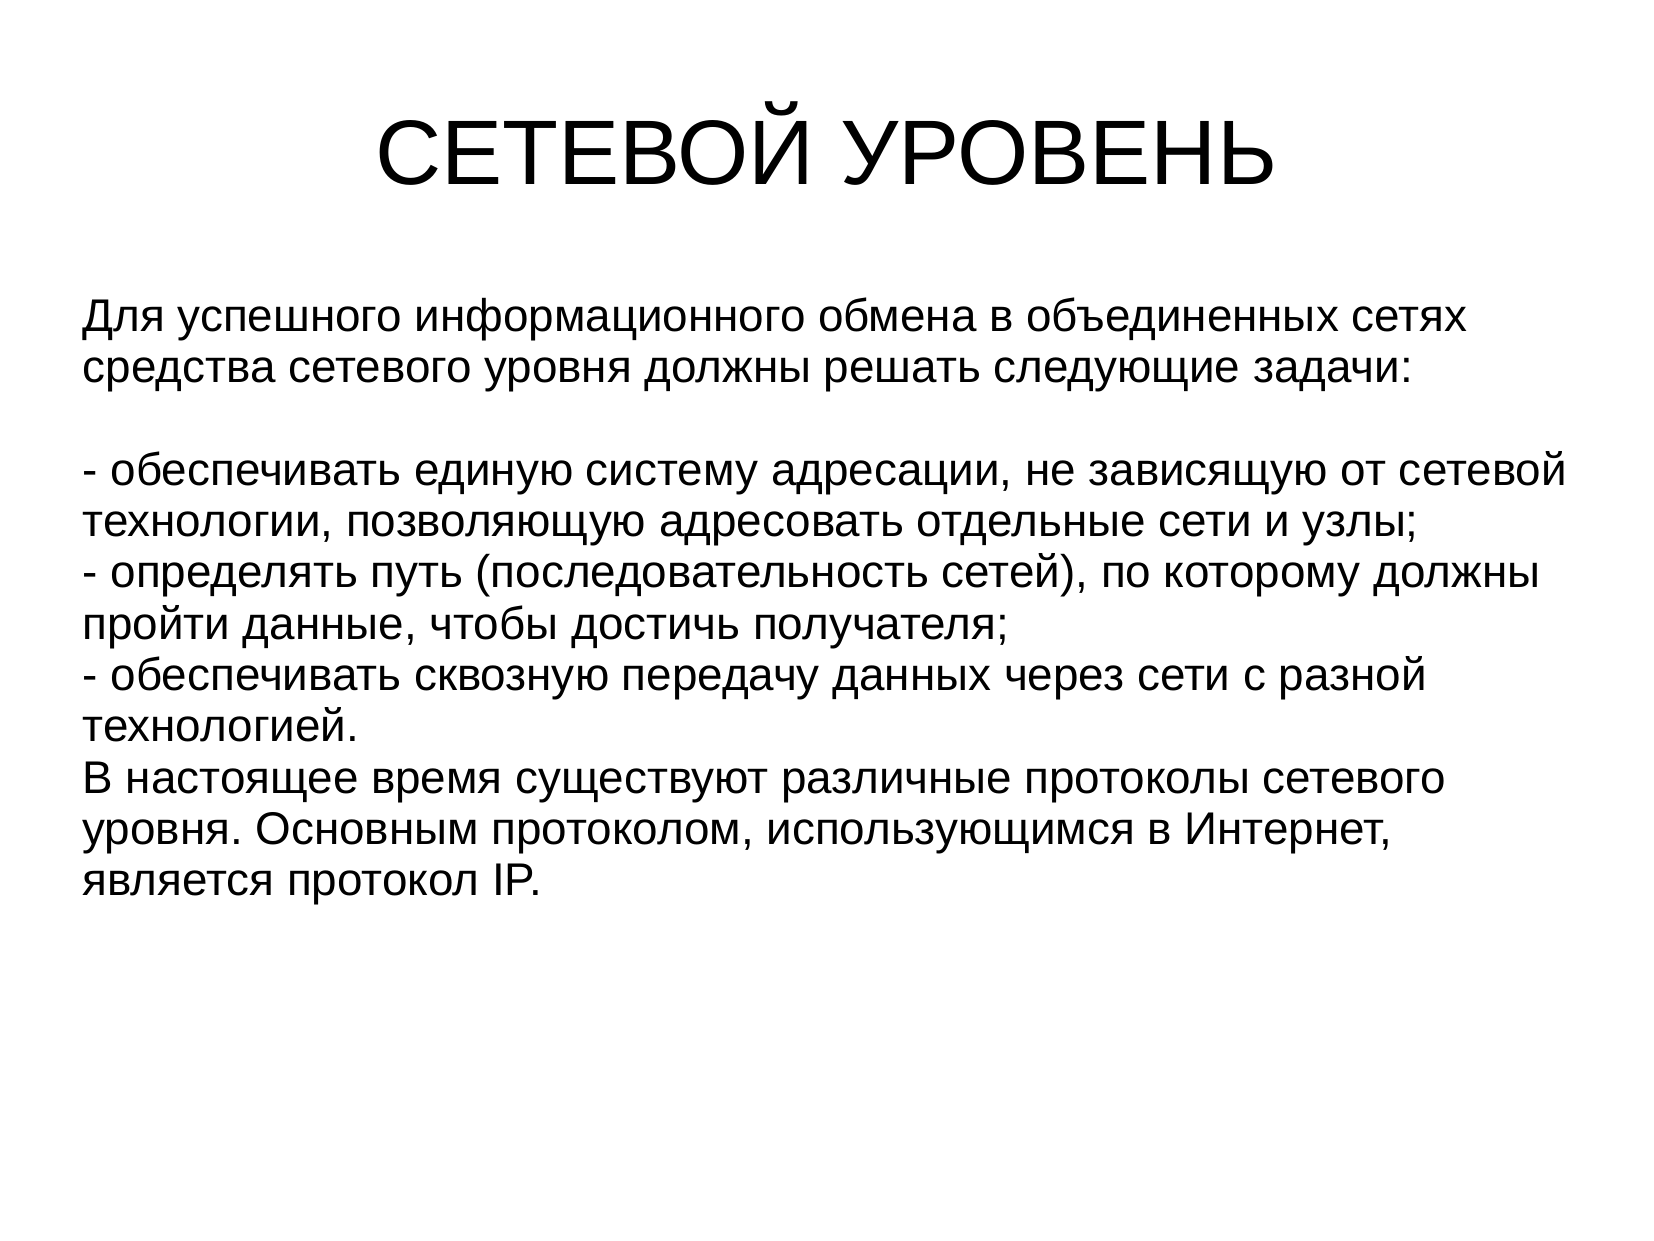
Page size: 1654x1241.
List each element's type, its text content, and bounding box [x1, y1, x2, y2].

subtitle Для успешного информационного обмена в объединенных сетях средства сетевого уровня должны решать следующие задачи: - обеспечивать единую систему адресации, не зависящую от сетевой технологии, позволяющую адресовать отдельные сети и узлы; - определять путь (последовательность сетей), по которому должны пройти данные, чтобы достичь получателя; - обеспечивать сквозную передачу данных через сети с разной технологией. В настоящее время существуют различные протоколы сетевого уровня. Основным протоколом, использующимся в Интернет, является протокол IP. [82, 290, 1571, 1010]
title СЕТЕВОЙ УРОВЕНЬ [82, 49, 1571, 257]
